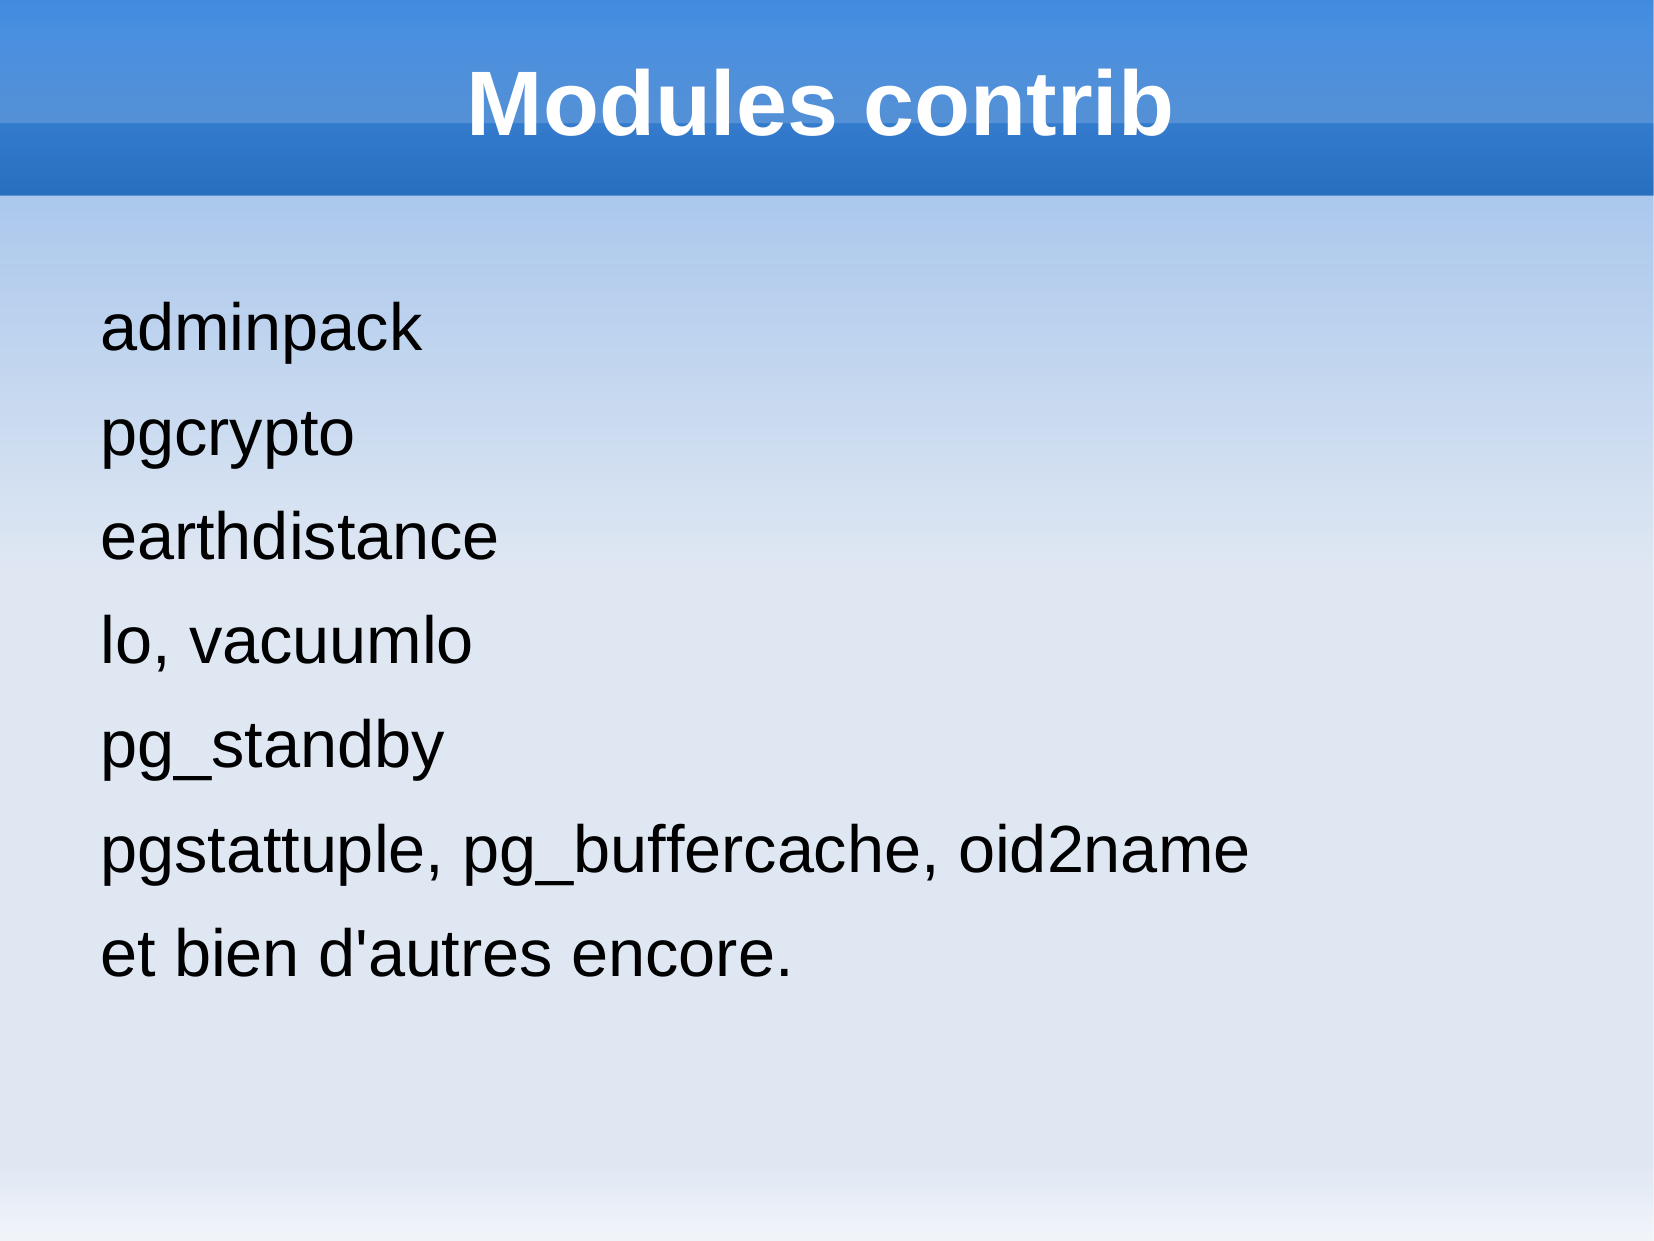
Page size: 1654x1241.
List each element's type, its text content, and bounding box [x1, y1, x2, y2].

title Modules contrib [76, 7, 1565, 200]
list adminpack pgcrypto earthdistance lo, vacuumlo pg_standby pgstattuple, pg_buffercache, oid2name et bien d'autres encore. [82, 290, 1571, 1094]
picture [0, 0, 1654, 1241]
